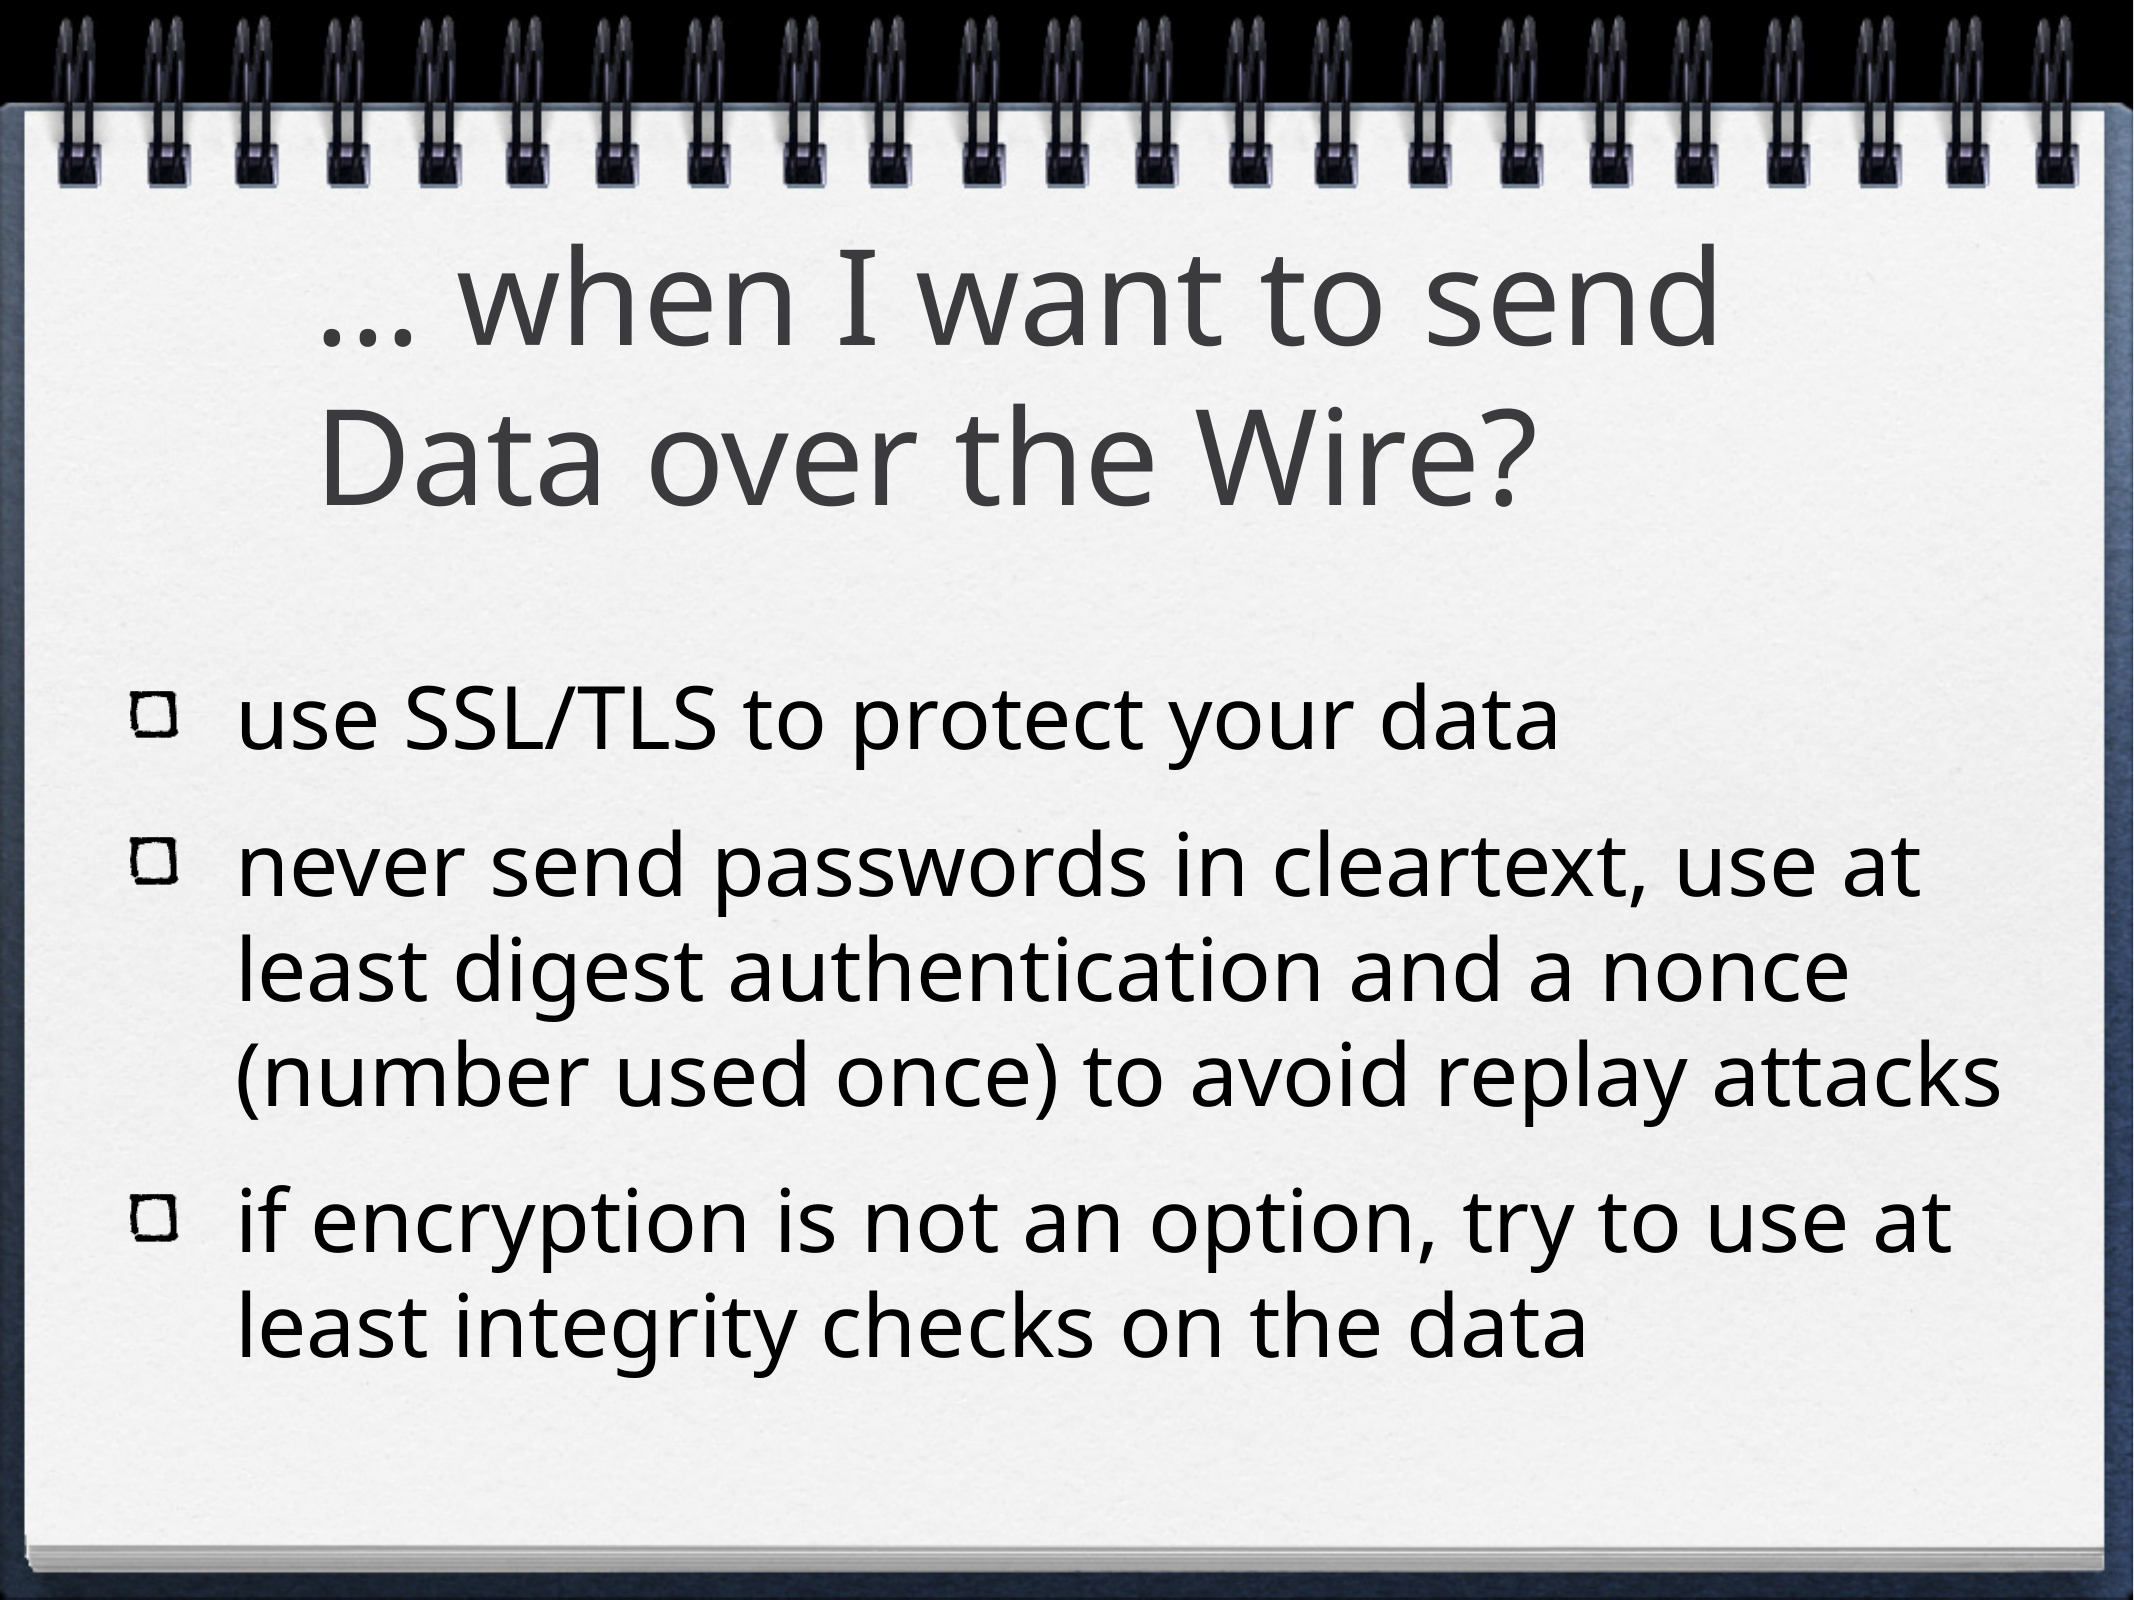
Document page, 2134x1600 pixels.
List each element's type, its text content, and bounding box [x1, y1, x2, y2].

list use SSL/TLS to protect your data never send passwords in cleartext, use at least digest authentication and a nonce (number used once) to avoid replay attacks if encryption is not an option, try to use at least integrity checks on the data [85, 554, 2046, 1484]
title ... when I want to send Data over the Wire? [306, 203, 1828, 541]
picture [0, 0, 2134, 1600]
